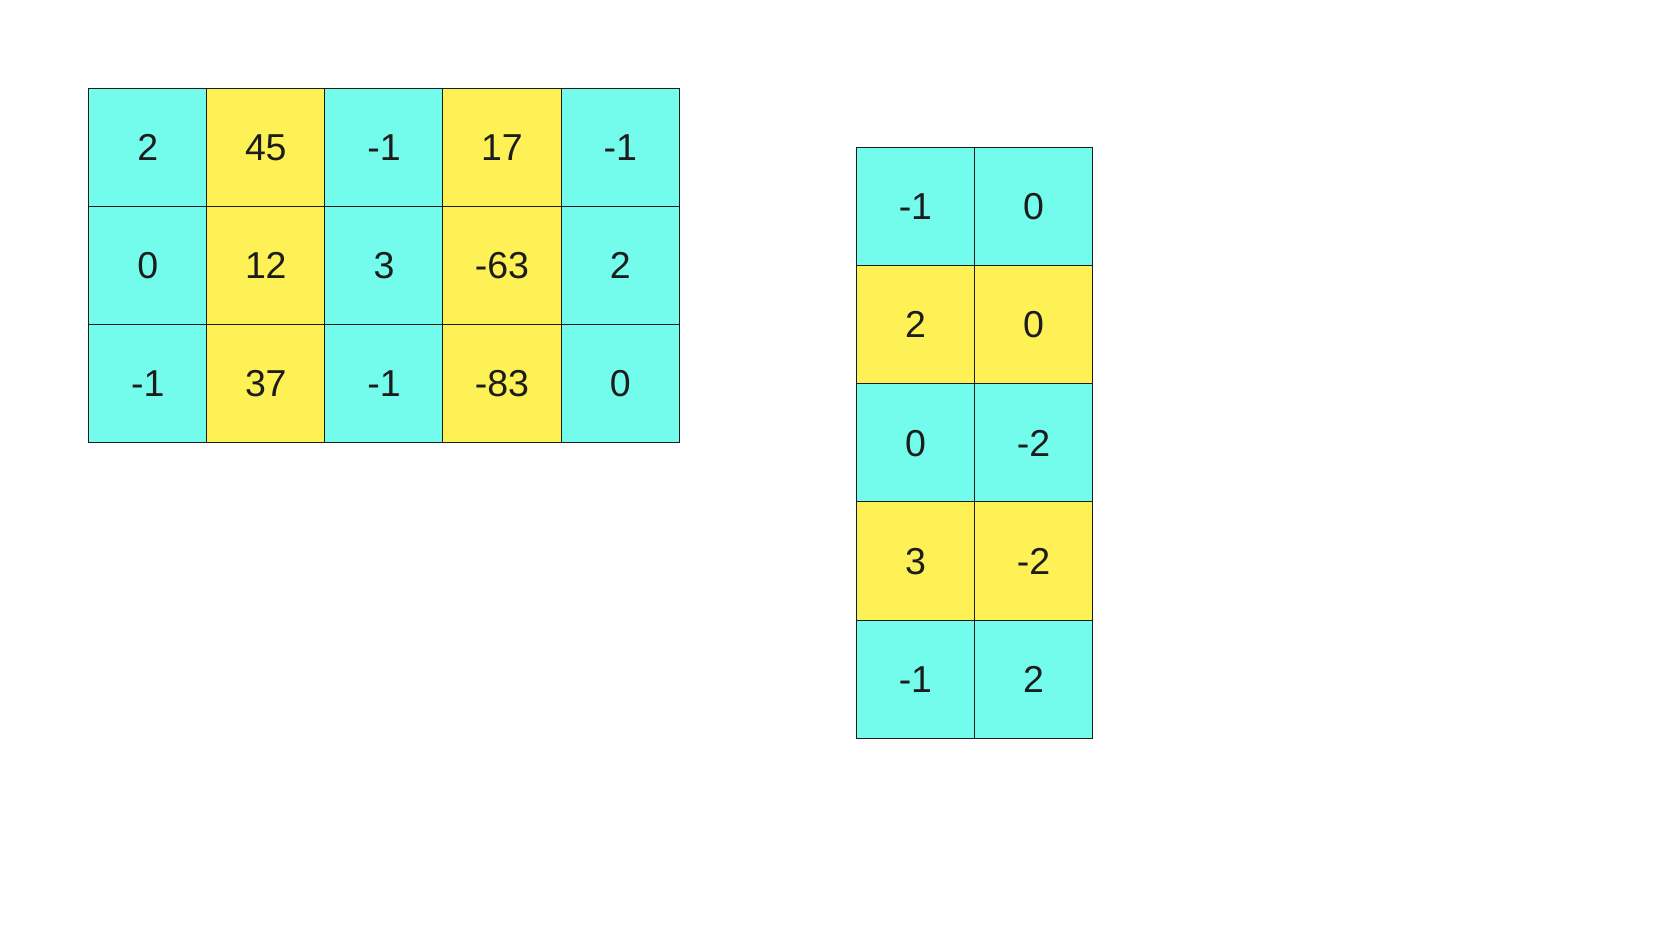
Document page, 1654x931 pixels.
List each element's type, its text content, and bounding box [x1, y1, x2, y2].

text_box 0 [561, 324, 680, 443]
text_box -1 [324, 88, 442, 206]
text_box 2 [856, 265, 974, 383]
text_box 2 [561, 206, 680, 324]
text_box -1 [324, 324, 442, 443]
text_box 3 [324, 206, 442, 324]
text_box -1 [856, 620, 974, 739]
text_box -83 [442, 325, 561, 443]
text_box 0 [974, 147, 1093, 265]
text_box 37 [207, 324, 324, 443]
text_box -1 [88, 324, 207, 443]
text_box -1 [561, 88, 680, 206]
text_box -2 [974, 501, 1093, 620]
text_box 45 [207, 88, 324, 206]
text_box 0 [974, 265, 1093, 383]
text_box -2 [974, 383, 1093, 501]
text_box 17 [442, 88, 561, 206]
text_box 3 [856, 501, 974, 620]
text_box 0 [856, 383, 974, 501]
text_box 0 [88, 206, 207, 324]
text_box 12 [207, 206, 324, 324]
text_box -1 [856, 147, 974, 265]
text_box 2 [974, 620, 1093, 739]
text_box -63 [442, 206, 561, 325]
text_box 2 [88, 88, 207, 206]
